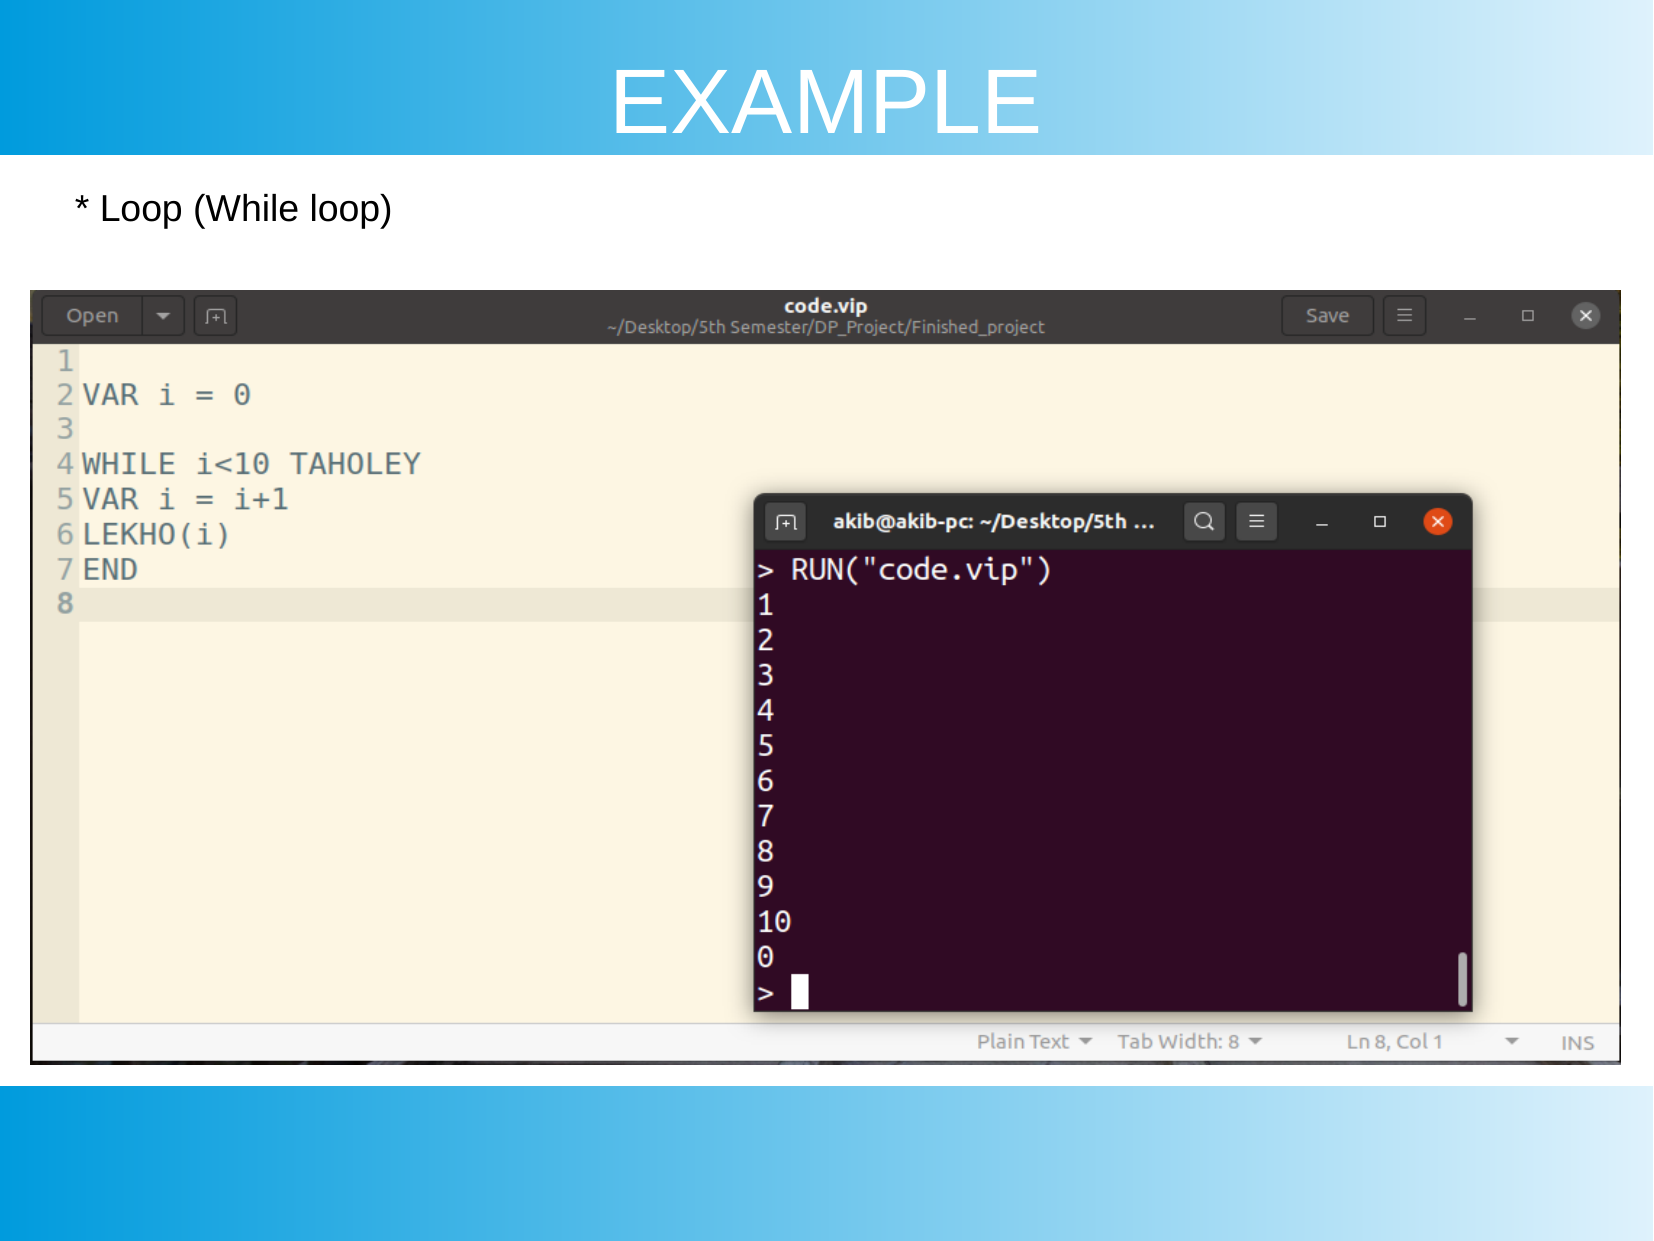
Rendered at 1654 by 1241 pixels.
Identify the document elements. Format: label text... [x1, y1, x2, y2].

text_box * Loop (While loop) [60, 180, 1186, 237]
picture [30, 290, 1621, 1066]
title EXAMPLE [82, 49, 1571, 155]
